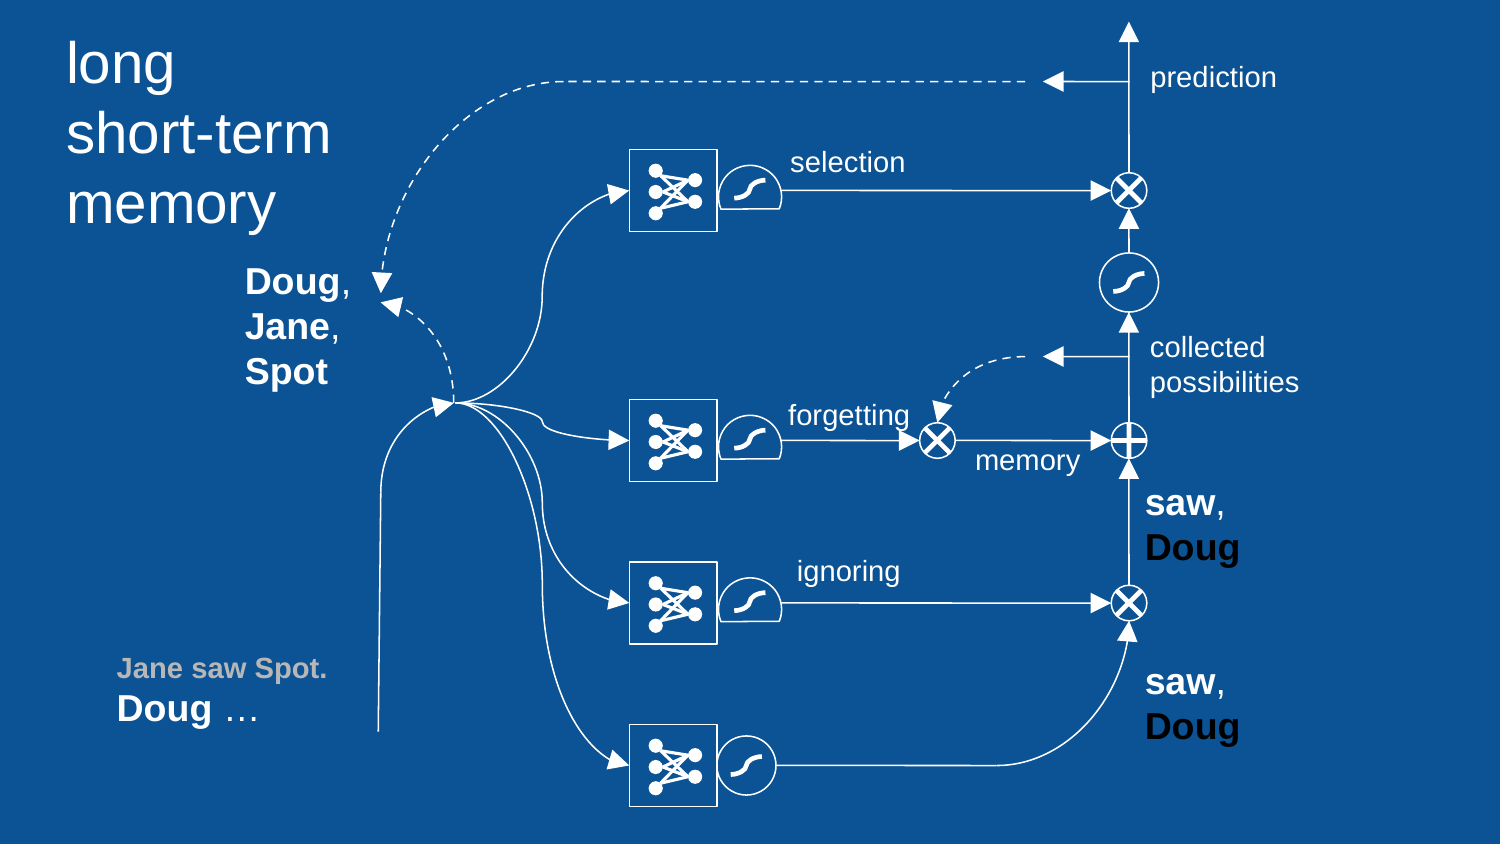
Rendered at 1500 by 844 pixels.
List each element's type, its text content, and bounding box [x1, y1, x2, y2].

text_box [648, 184, 663, 200]
text_box [688, 444, 703, 459]
text_box [688, 423, 703, 438]
title long short-term memory [51, 10, 396, 427]
text_box [648, 163, 663, 178]
text_box [648, 576, 663, 591]
text_box [688, 585, 703, 600]
text_box [648, 738, 663, 753]
text_box Jane saw Spot. Doug … [101, 634, 456, 752]
text_box saw, Doug [1129, 462, 1484, 581]
text_box [688, 194, 703, 209]
text_box [648, 597, 663, 612]
text_box [688, 607, 703, 622]
text_box Doug, Jane, Spot [229, 242, 584, 360]
text_box [648, 618, 663, 633]
text_box saw, Doug [1129, 642, 1484, 760]
text_box [648, 434, 663, 450]
text_box [688, 173, 703, 188]
text_box collected possibilities [1134, 313, 1316, 380]
text_box memory [959, 426, 1099, 493]
text_box forgetting [773, 380, 930, 447]
text_box ignoring [781, 536, 921, 603]
text_box prediction [1135, 43, 1305, 110]
text_box [648, 456, 663, 471]
text_box [648, 781, 663, 796]
text_box [648, 206, 663, 221]
text_box [688, 769, 703, 784]
text_box [648, 759, 663, 775]
text_box selection [775, 128, 925, 195]
text_box [648, 413, 663, 428]
text_box [688, 748, 703, 763]
